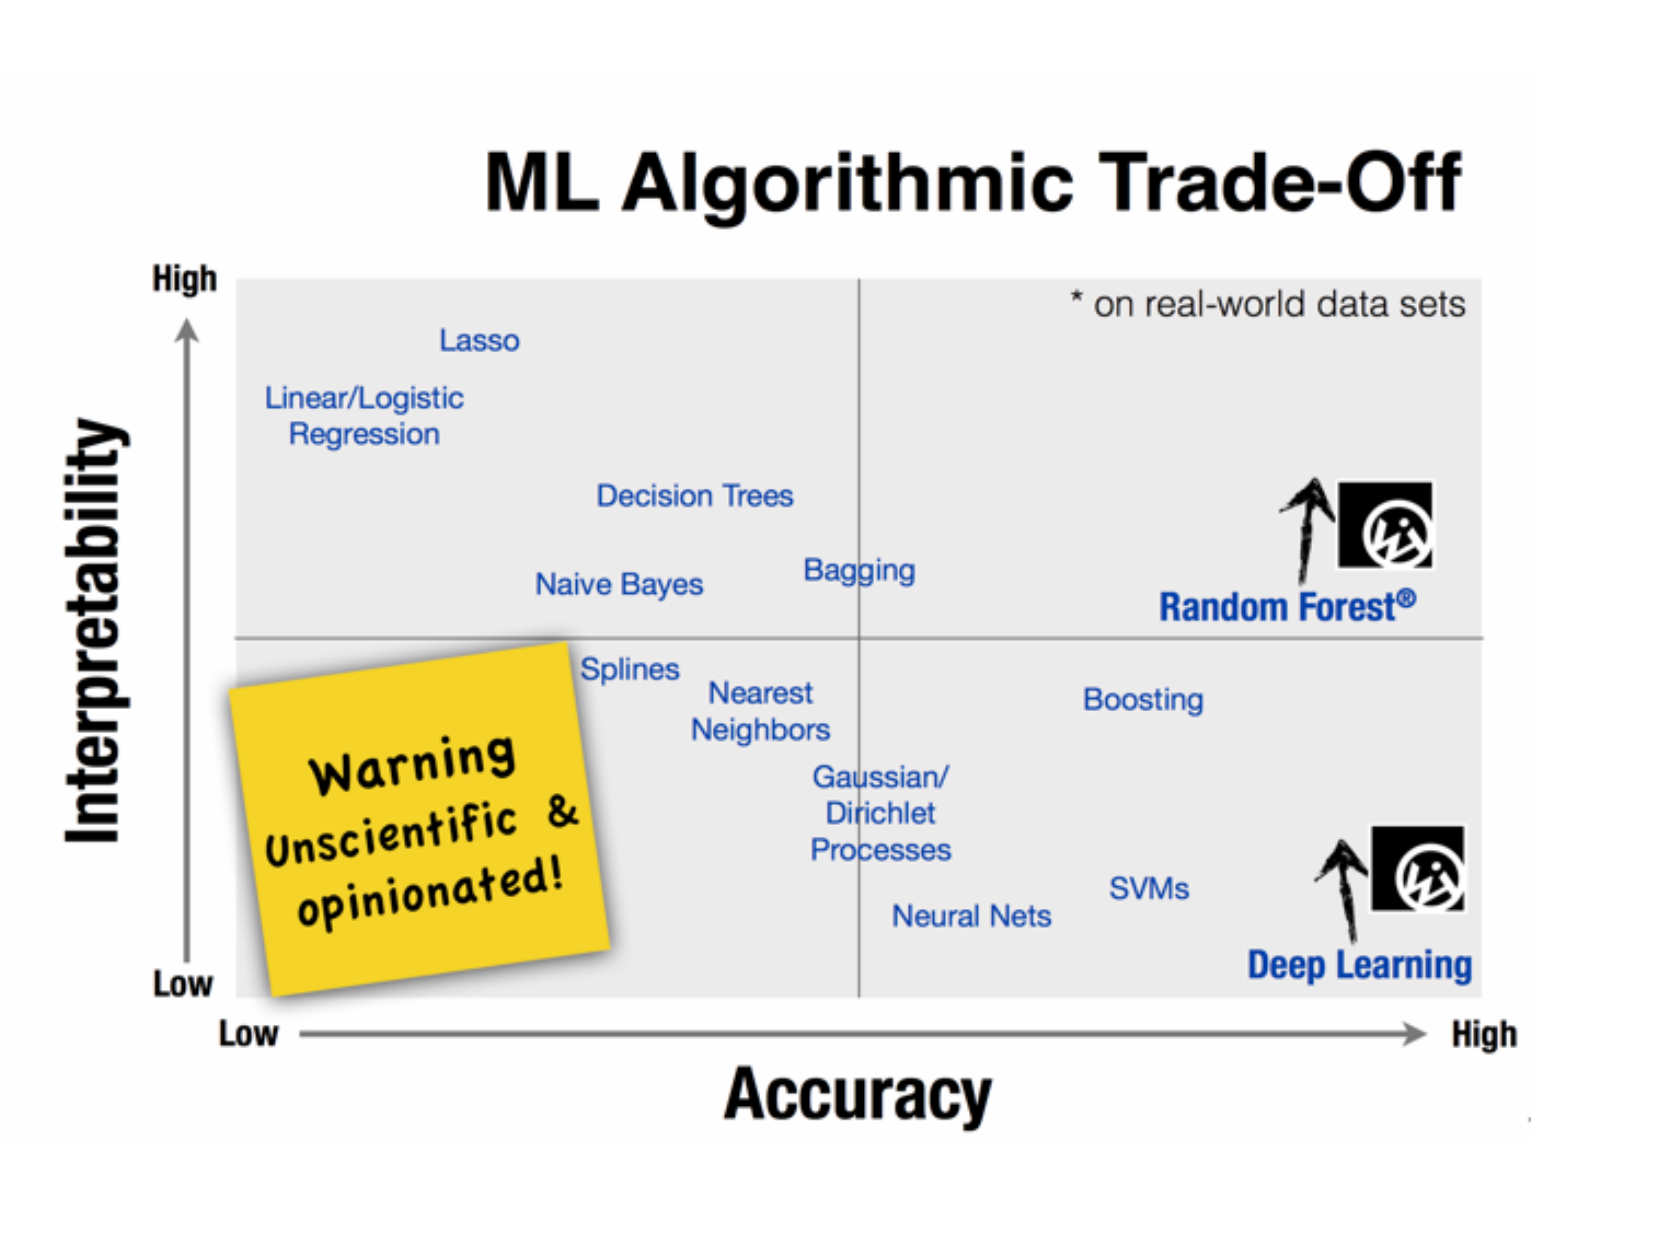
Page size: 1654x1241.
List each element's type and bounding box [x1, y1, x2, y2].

picture [0, 72, 1531, 1141]
